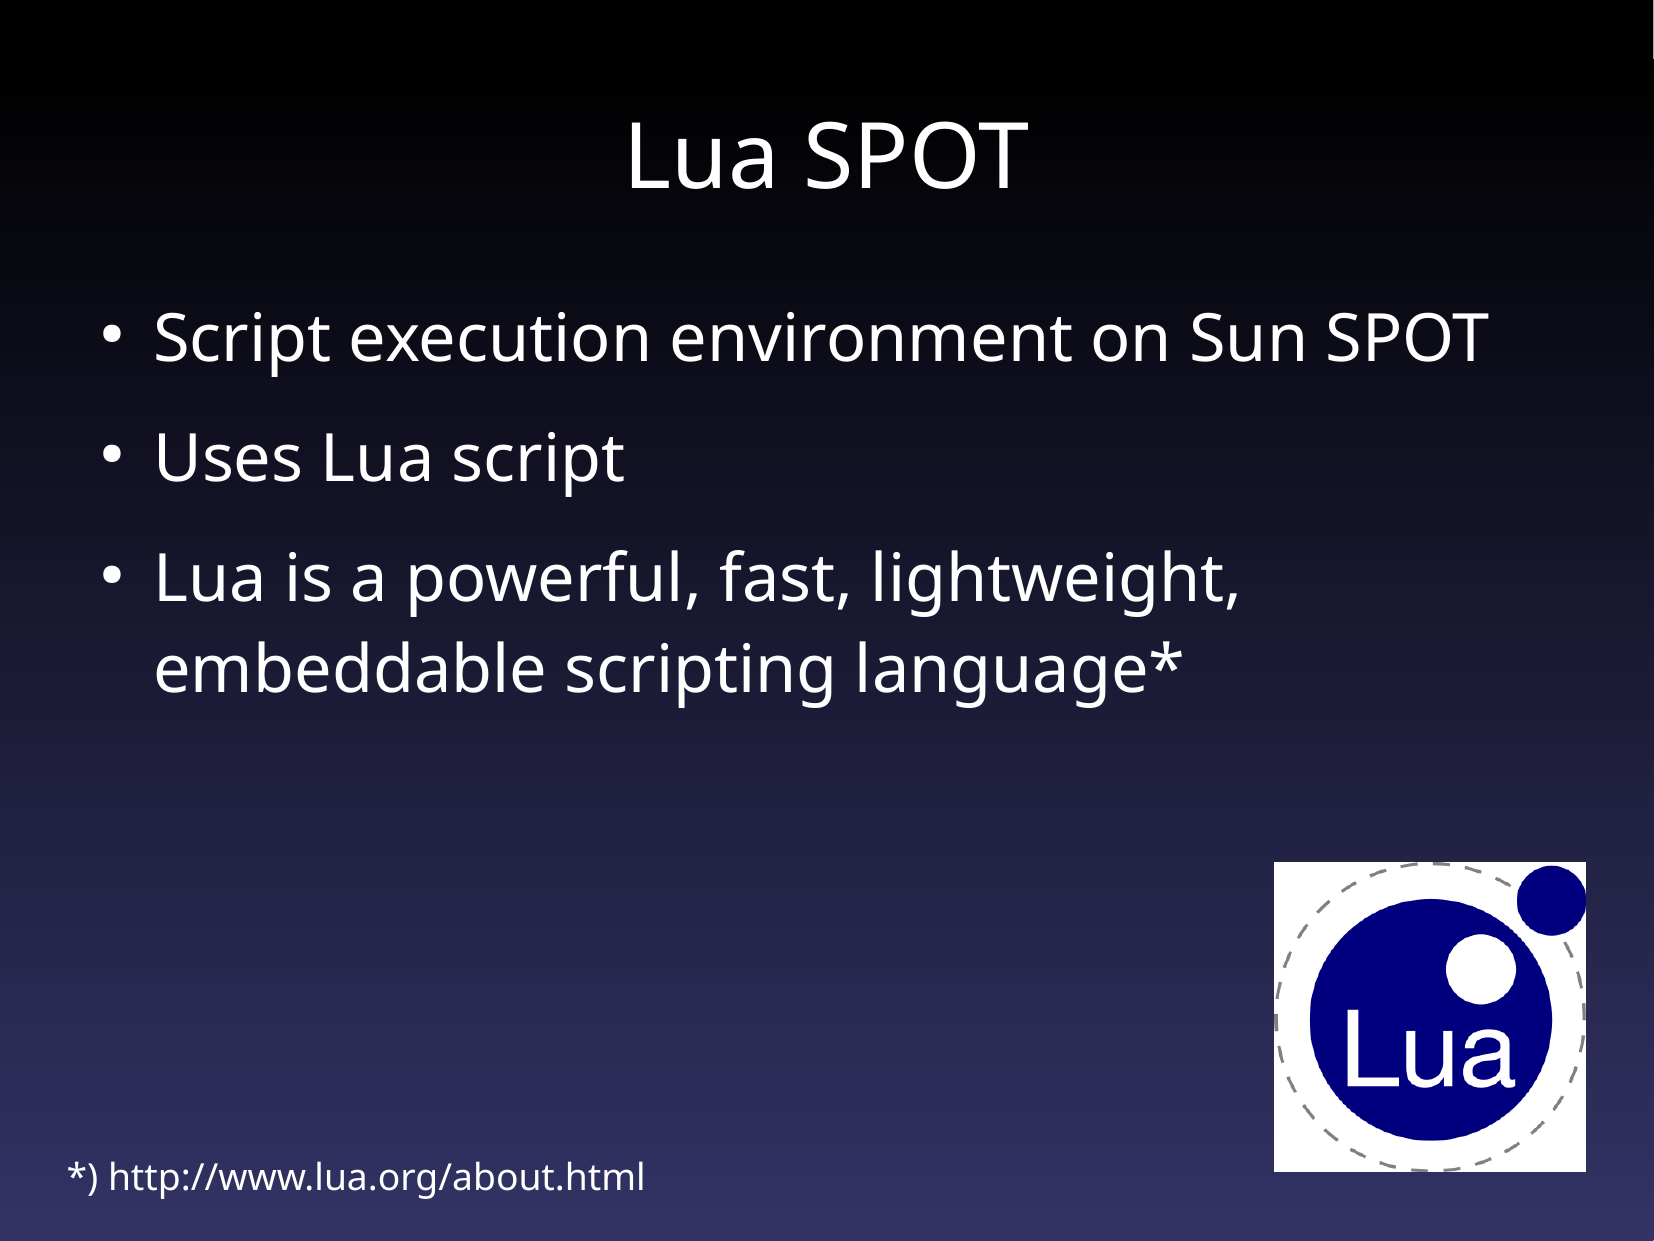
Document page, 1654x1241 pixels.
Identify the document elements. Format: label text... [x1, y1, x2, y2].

list Script execution environment on Sun SPOT Uses Lua script Lua is a powerful, fast, lightweight, embeddable scripting language* [82, 290, 1571, 1094]
title Lua SPOT [82, 56, 1571, 249]
picture [1274, 862, 1586, 1172]
text_box *) http://www.lua.org/about.html [51, 1143, 664, 1202]
